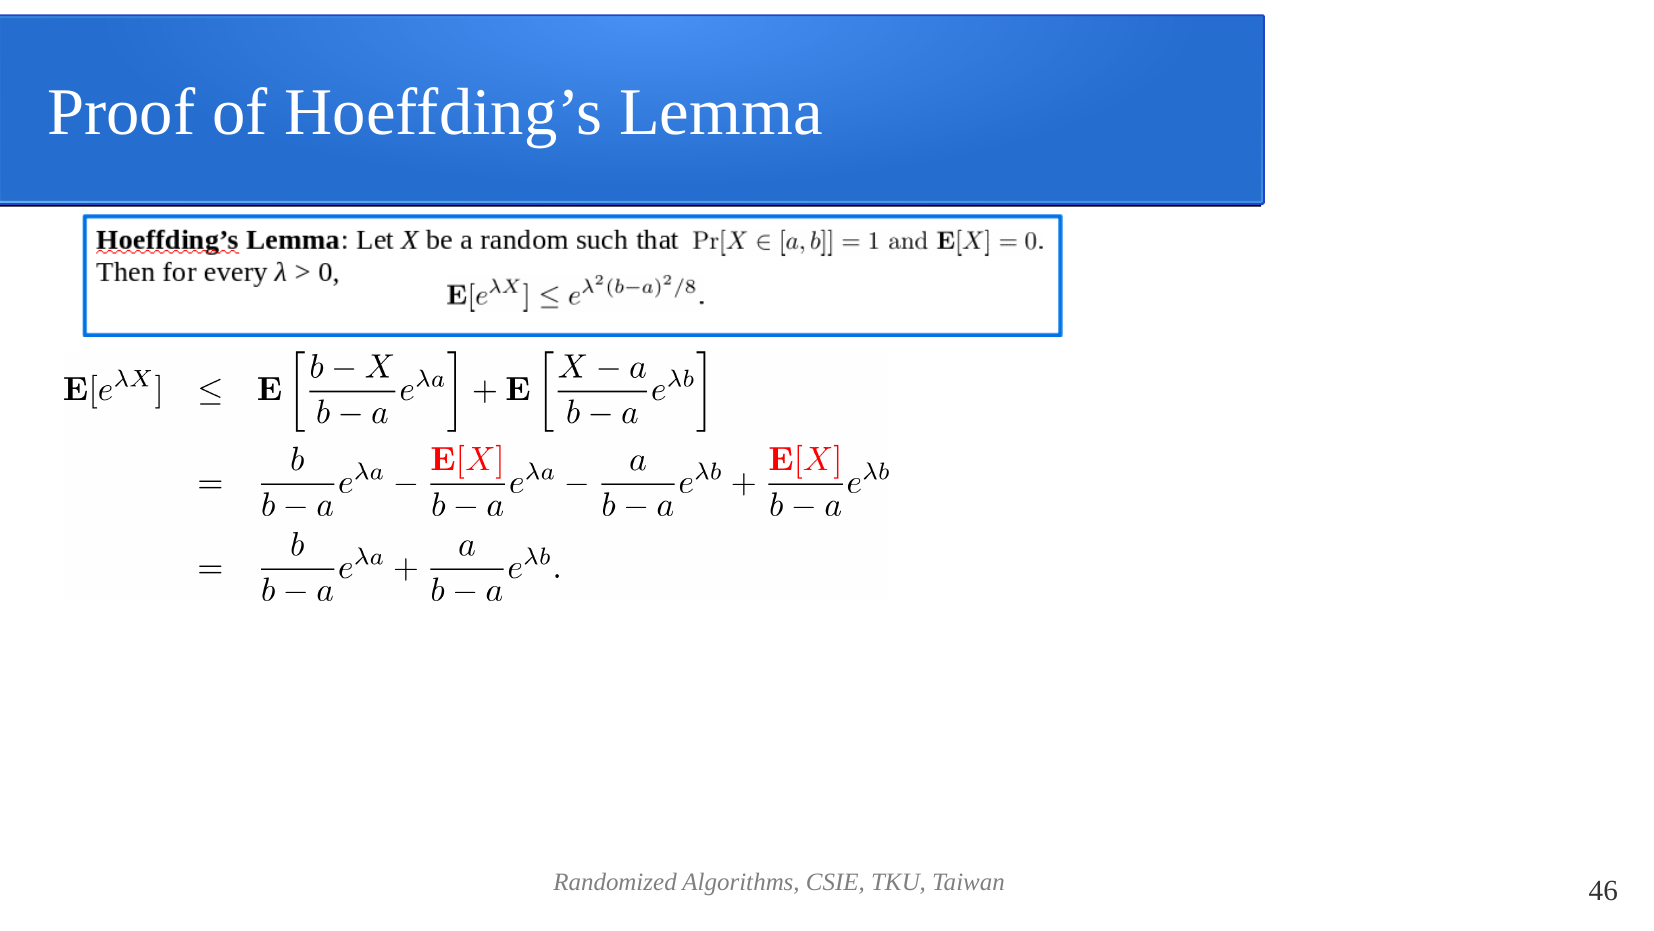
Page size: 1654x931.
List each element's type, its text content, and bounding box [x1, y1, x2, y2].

picture [82, 212, 1063, 337]
title Proof of Hoeffding’s Lemma [47, 35, 1199, 189]
picture [64, 351, 889, 601]
